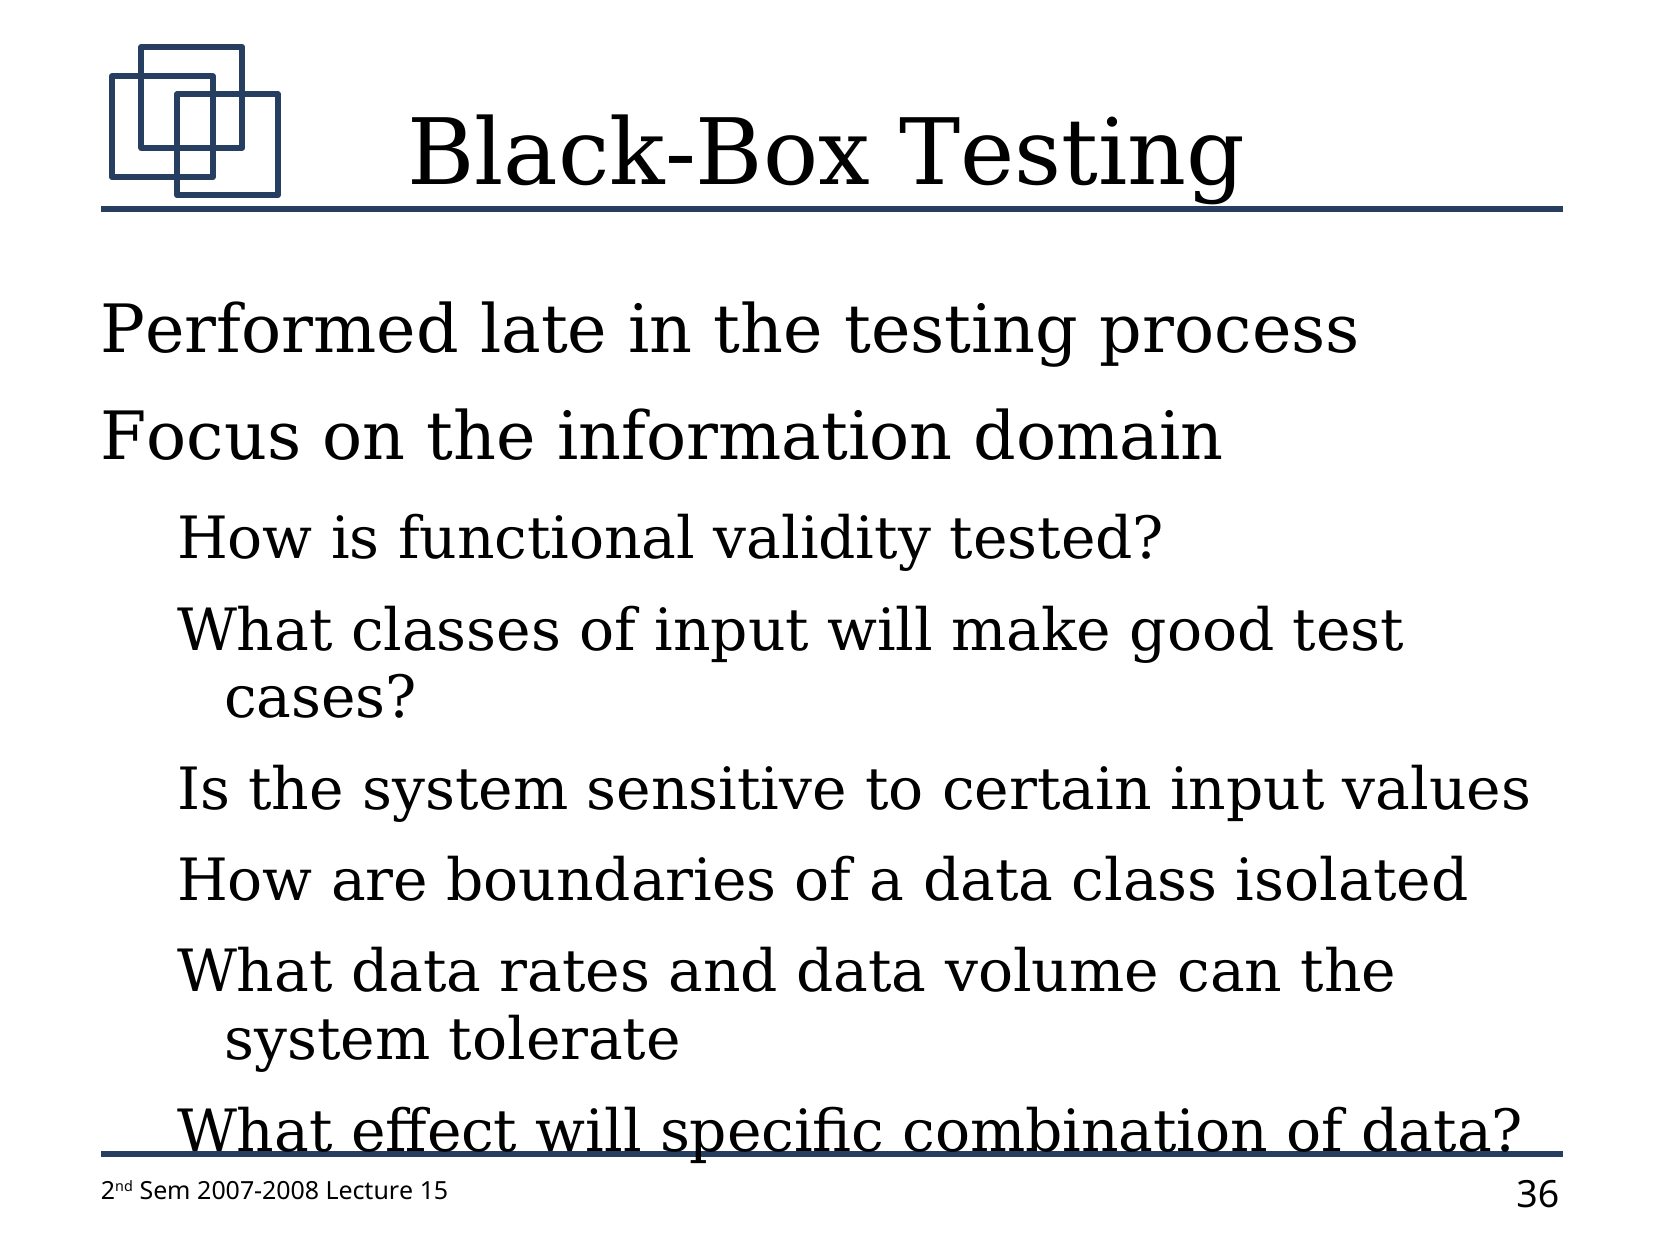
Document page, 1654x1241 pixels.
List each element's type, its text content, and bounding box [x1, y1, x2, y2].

title Black-Box Testing [82, 49, 1571, 257]
list Performed late in the testing process Focus on the information domain How is functional validity tested? What classes of input will make good test cases? Is the system sensitive to certain input values How are boundaries of a data class isolated What data rates and data volume can the system tolerate What effect will specific combination of data? [82, 290, 1571, 1165]
